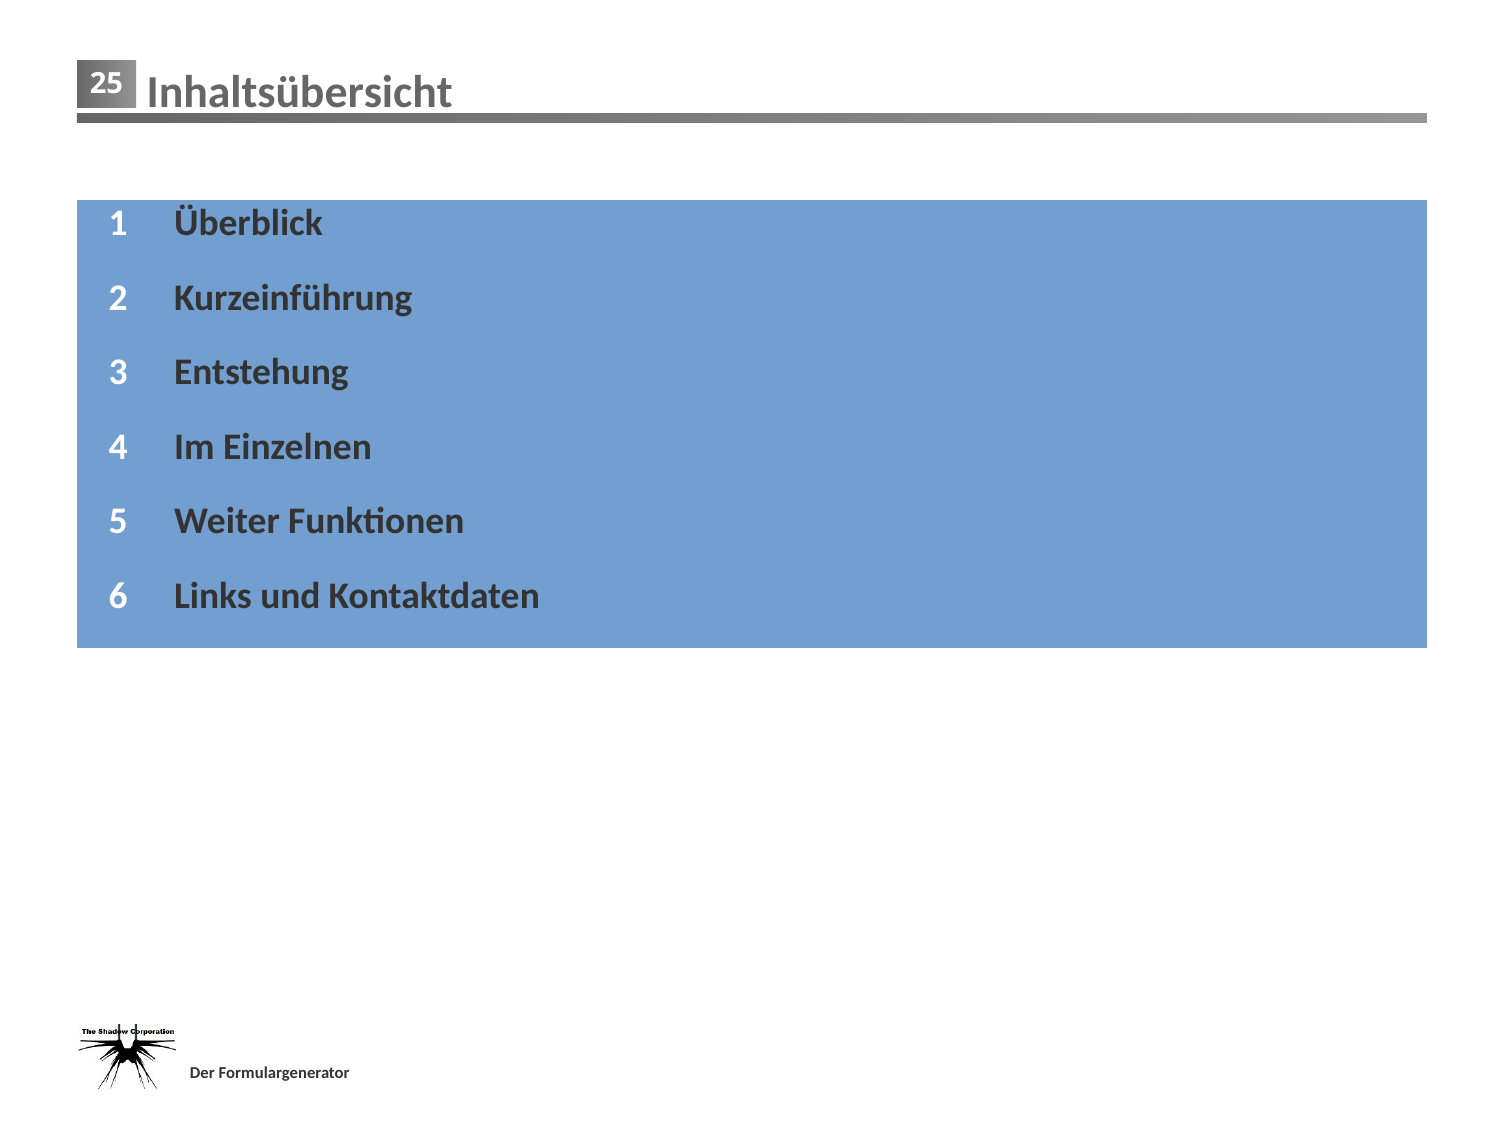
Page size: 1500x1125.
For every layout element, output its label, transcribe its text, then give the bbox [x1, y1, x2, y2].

table_cell Entstehung [159, 349, 1427, 424]
table_cell 4 [77, 424, 159, 498]
table_cell Weiter Funktionen [159, 498, 1427, 573]
table_cell Im Einzelnen [159, 424, 1427, 498]
table_header 1 [77, 200, 159, 275]
table_cell Links und Kontaktdaten [159, 573, 1427, 648]
table_header Überblick [159, 200, 1427, 275]
title Inhaltsübersicht [131, 54, 1433, 125]
table_cell Kurzeinführung [159, 275, 1427, 349]
table_cell 2 [77, 275, 159, 349]
table_cell 5 [77, 498, 159, 573]
table_cell 6 [77, 573, 159, 648]
table_cell 3 [77, 349, 159, 424]
